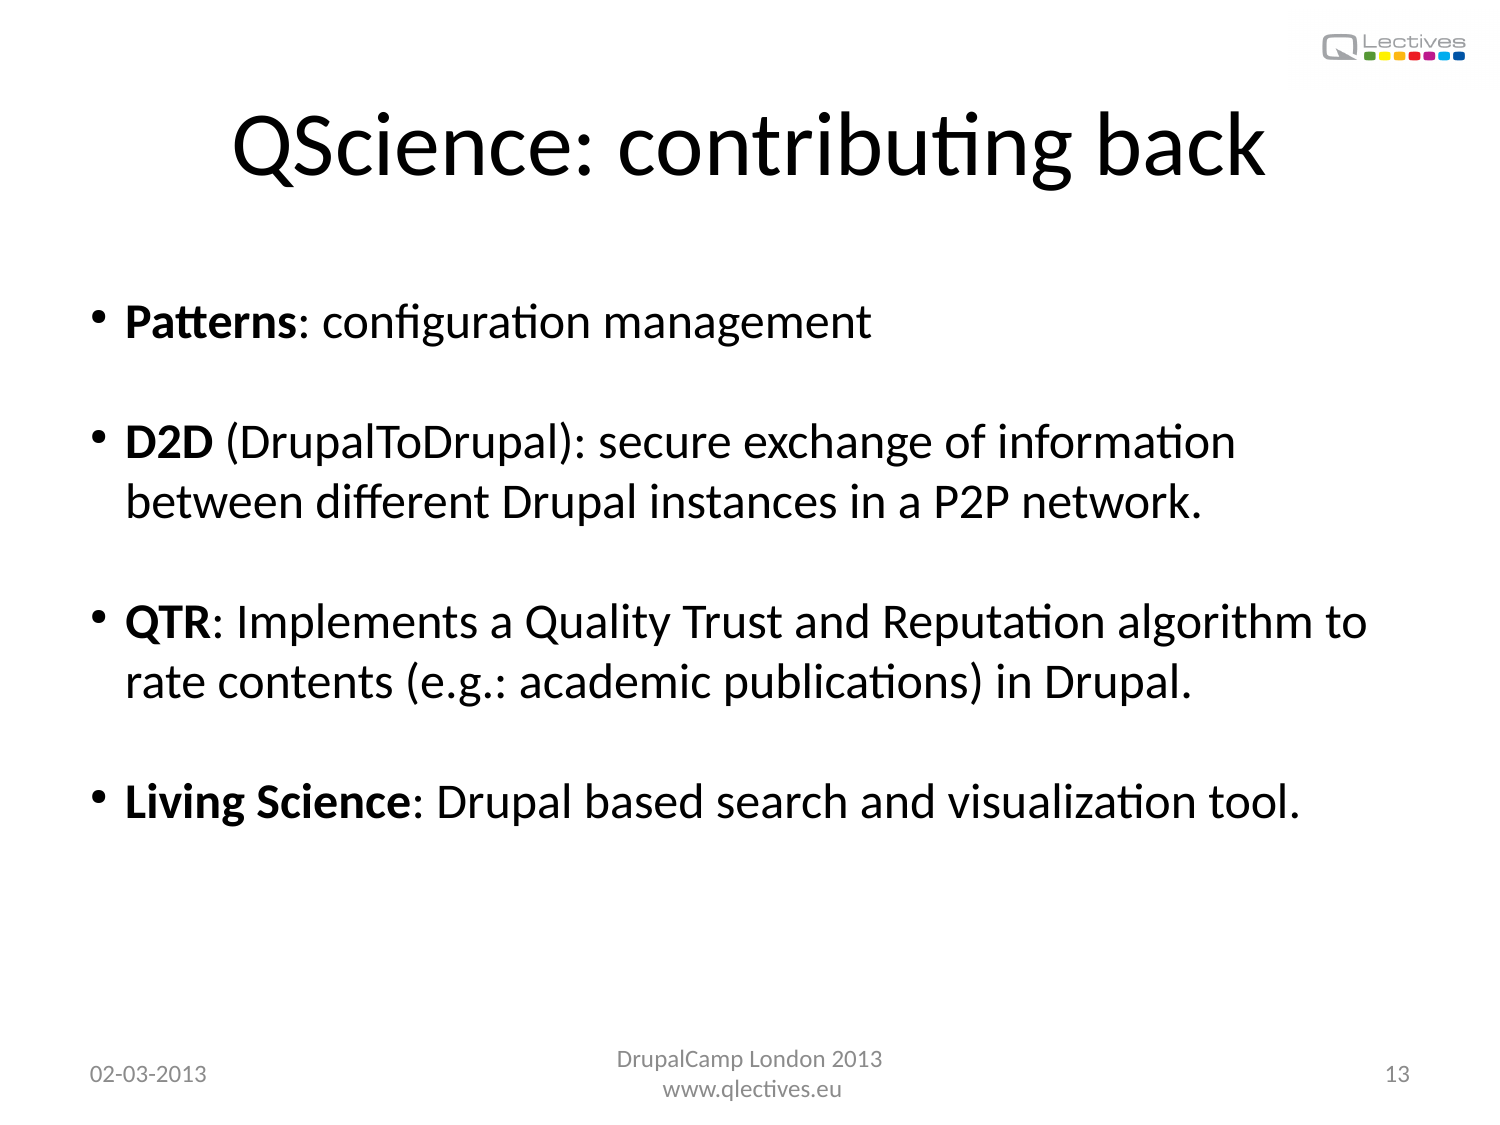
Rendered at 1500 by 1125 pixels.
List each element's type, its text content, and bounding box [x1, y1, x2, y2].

text_box 02-03-2013 [74, 1042, 425, 1103]
text_box <number> [1074, 1042, 1425, 1103]
text_box QScience: contributing back [75, 45, 1425, 200]
text_box Patterns: configuration management D2D (DrupalToDrupal): secure exchange of information between different Drupal instances in a P2P network. QTR: Implements a Quality Trust and Reputation algorithm to rate contents (e.g.: academic publications) in Drupal. Living Science: Drupal based search and visualization tool. [75, 200, 1425, 944]
text_box DrupalCamp London 2013 www.qlectives.eu [512, 1042, 988, 1103]
picture [1288, 9, 1500, 90]
